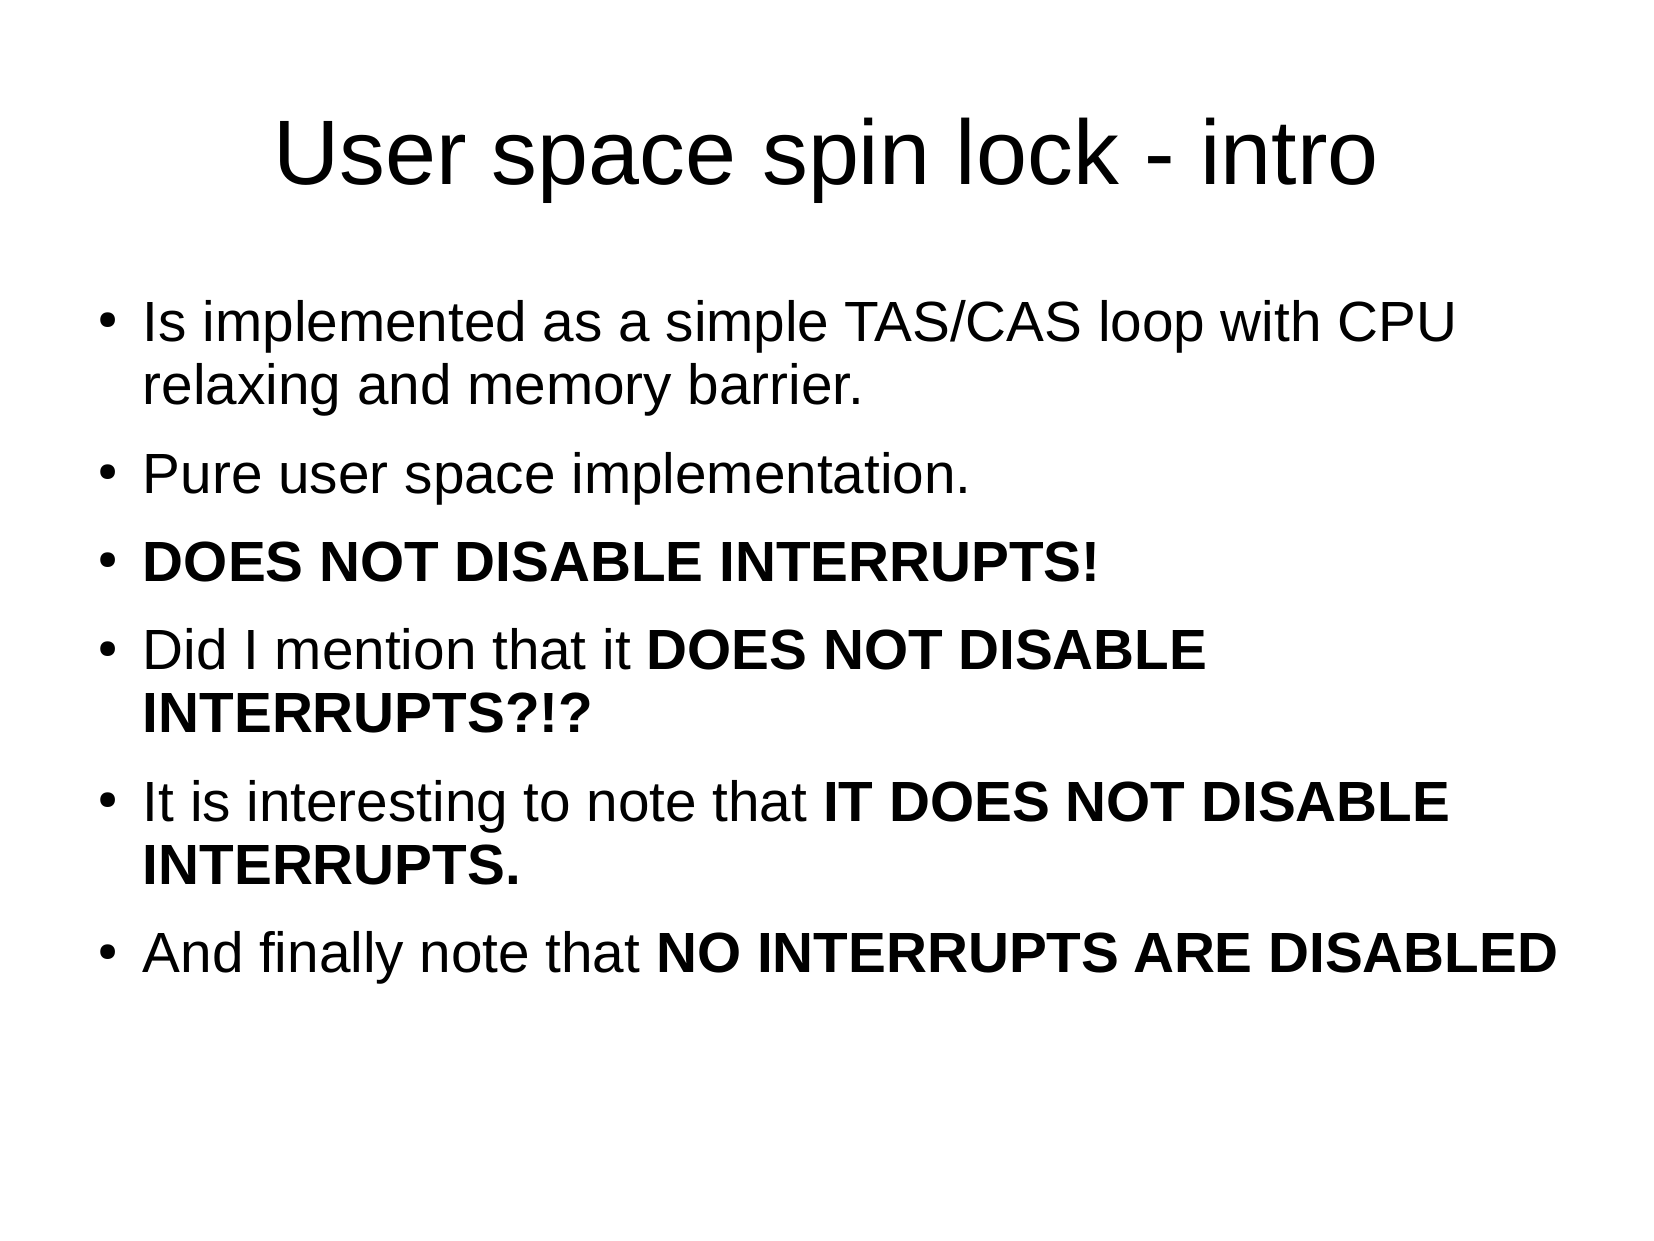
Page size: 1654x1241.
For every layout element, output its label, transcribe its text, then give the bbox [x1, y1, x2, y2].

title User space spin lock - intro [82, 49, 1571, 257]
list Is implemented as a simple TAS/CAS loop with CPU relaxing and memory barrier. Pure user space implementation. DOES NOT DISABLE INTERRUPTS! Did I mention that it DOES NOT DISABLE INTERRUPTS?!? It is interesting to note that IT DOES NOT DISABLE INTERRUPTS. And finally note that NO INTERRUPTS ARE DISABLED [82, 290, 1571, 1010]
